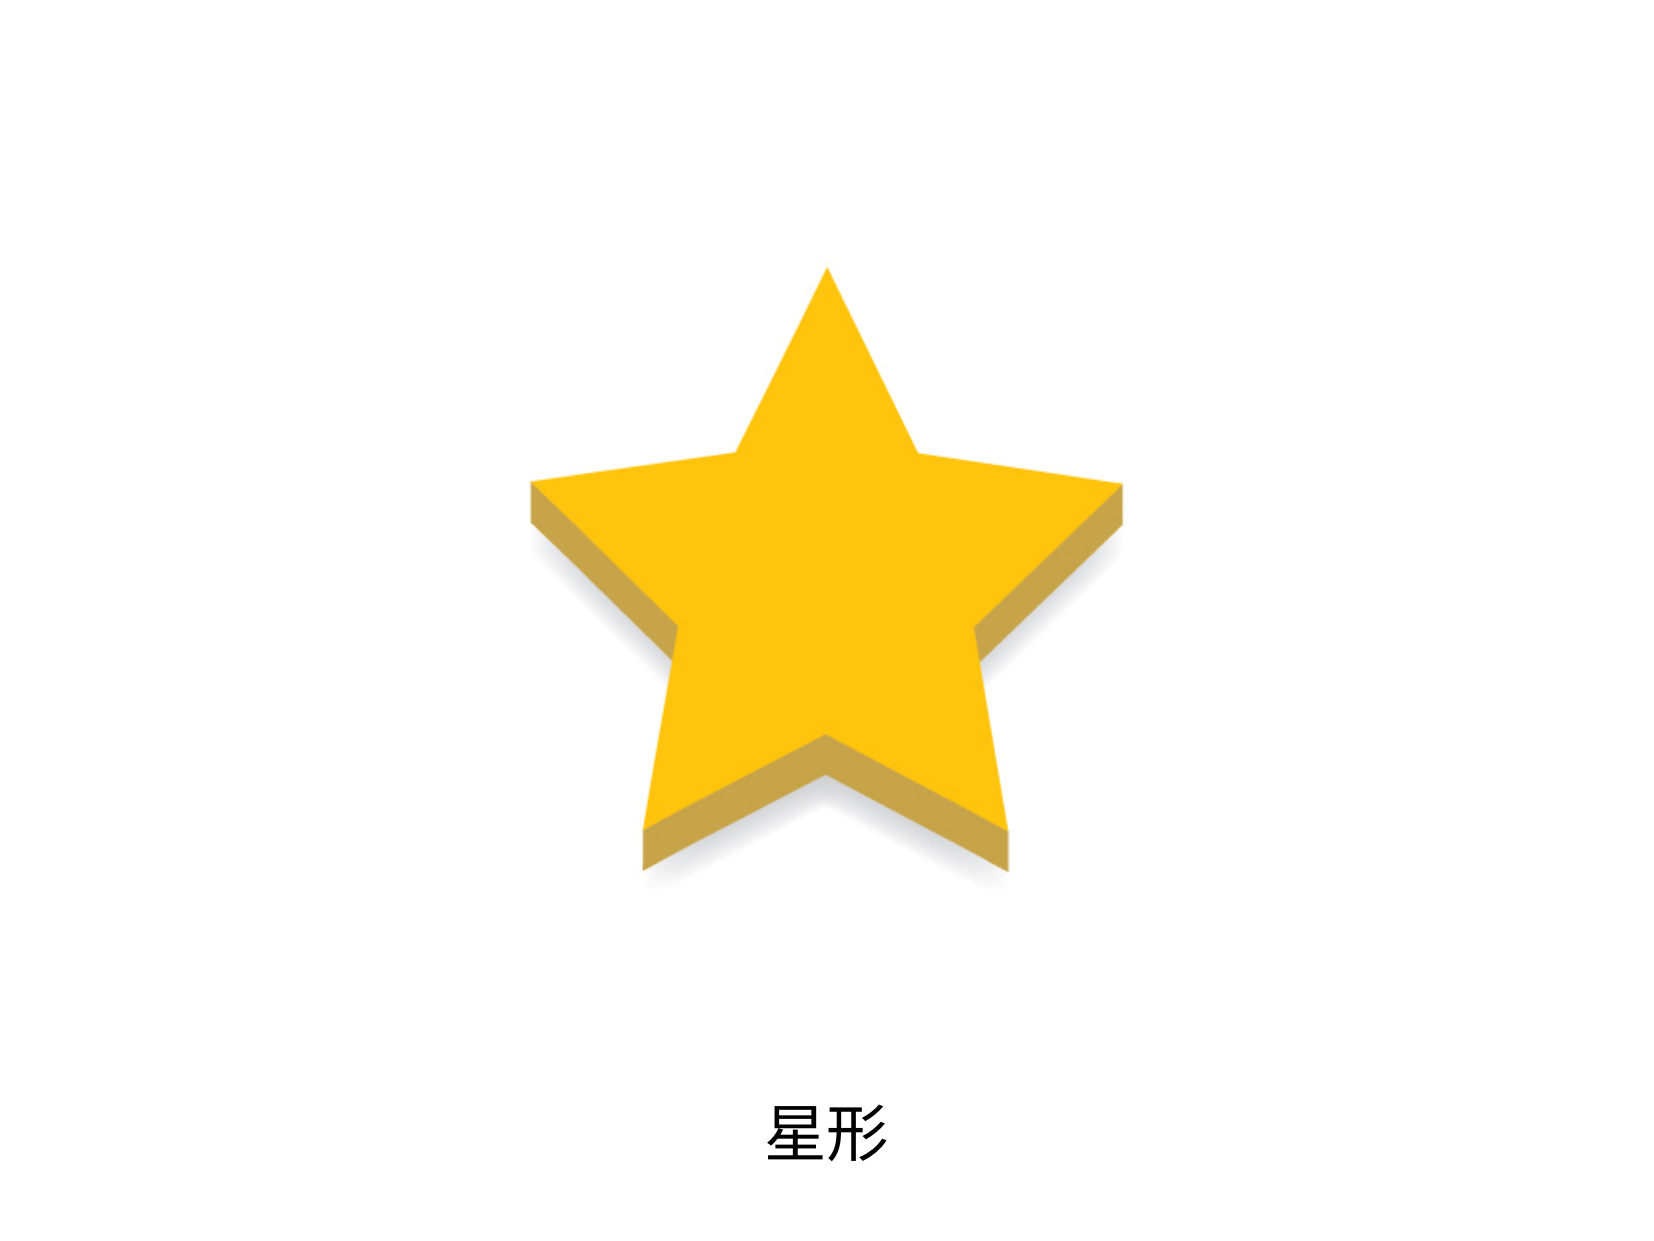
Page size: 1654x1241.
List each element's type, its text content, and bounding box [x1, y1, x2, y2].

title 星形 [82, 1025, 1571, 1233]
picture [0, 0, 1654, 1241]
